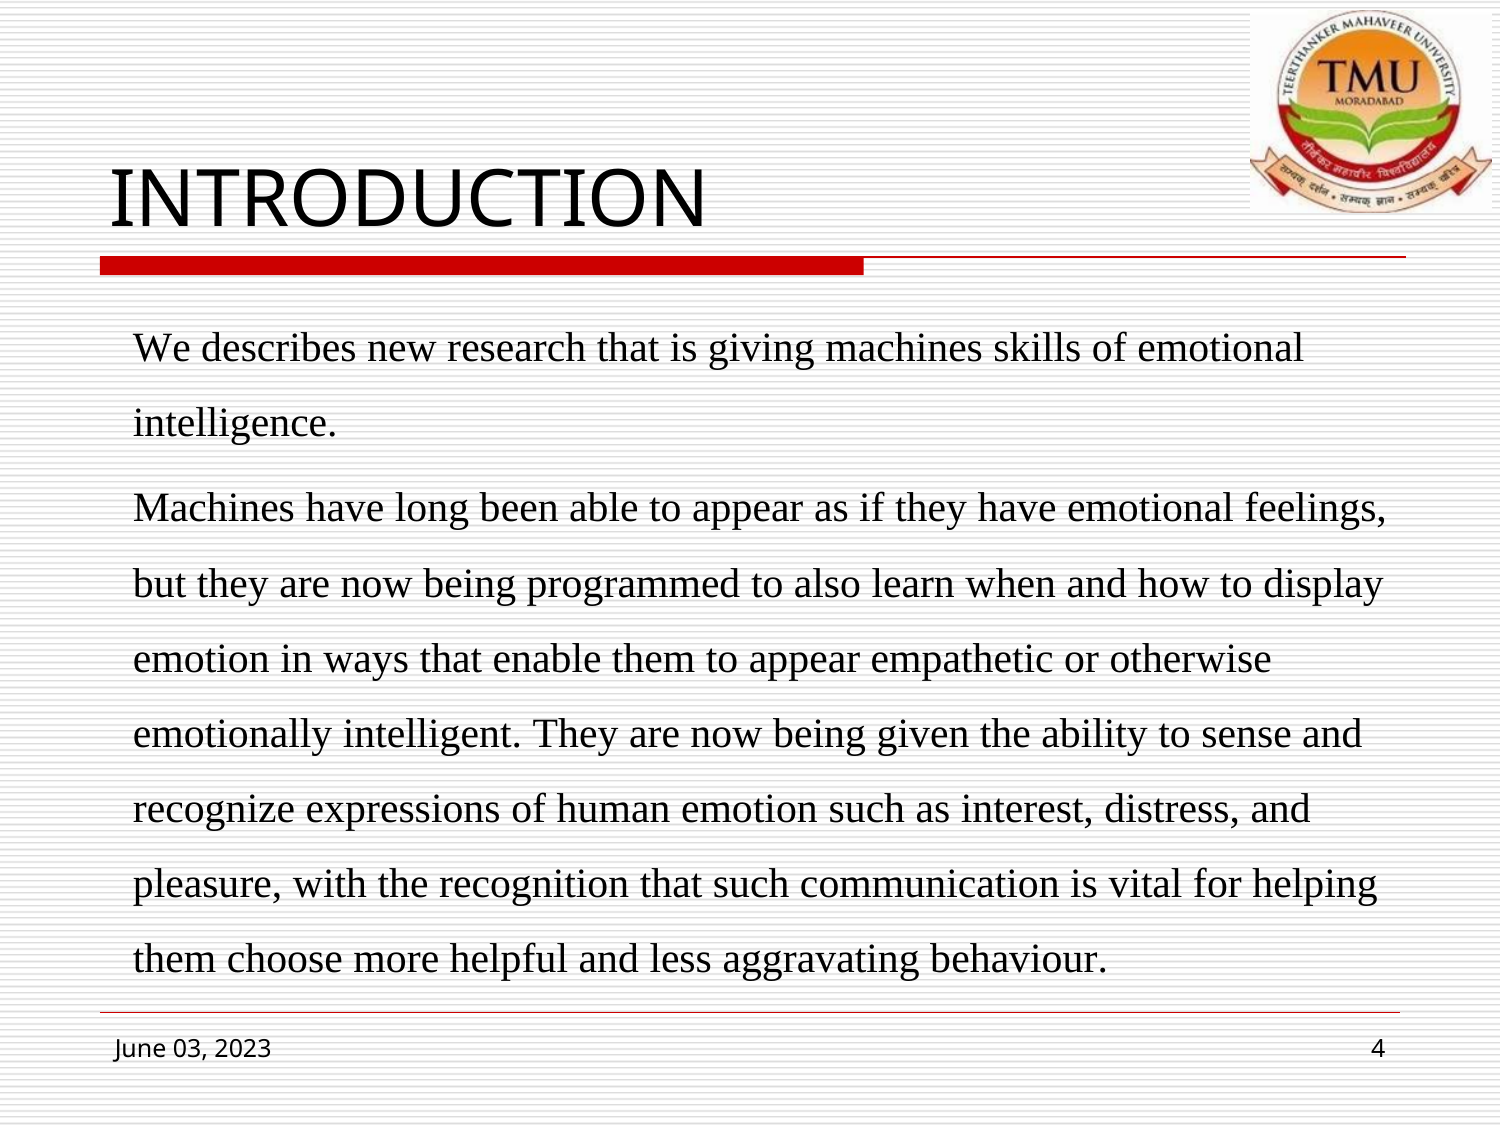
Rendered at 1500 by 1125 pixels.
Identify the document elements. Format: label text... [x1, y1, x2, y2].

list We describes new research that is giving machines skills of emotional intelligence. Machines have long been able to appear as if they have emotional feelings, but they are now being programmed to also learn when and how to display emotion in ways that enable them to appear empathetic or otherwise emotionally intelligent. They are now being given the ability to sense and recognize expressions of human emotion such as interest, distress, and pleasure, with the recognition that such communication is vital for helping them choose more helpful and less aggravating behaviour. [117, 287, 1426, 1038]
picture [0, 0, 1500, 1125]
title INTRODUCTION [94, 50, 1407, 250]
text_box June 03, 2023 [99, 1024, 426, 1103]
text_box <number> [1074, 1024, 1401, 1103]
